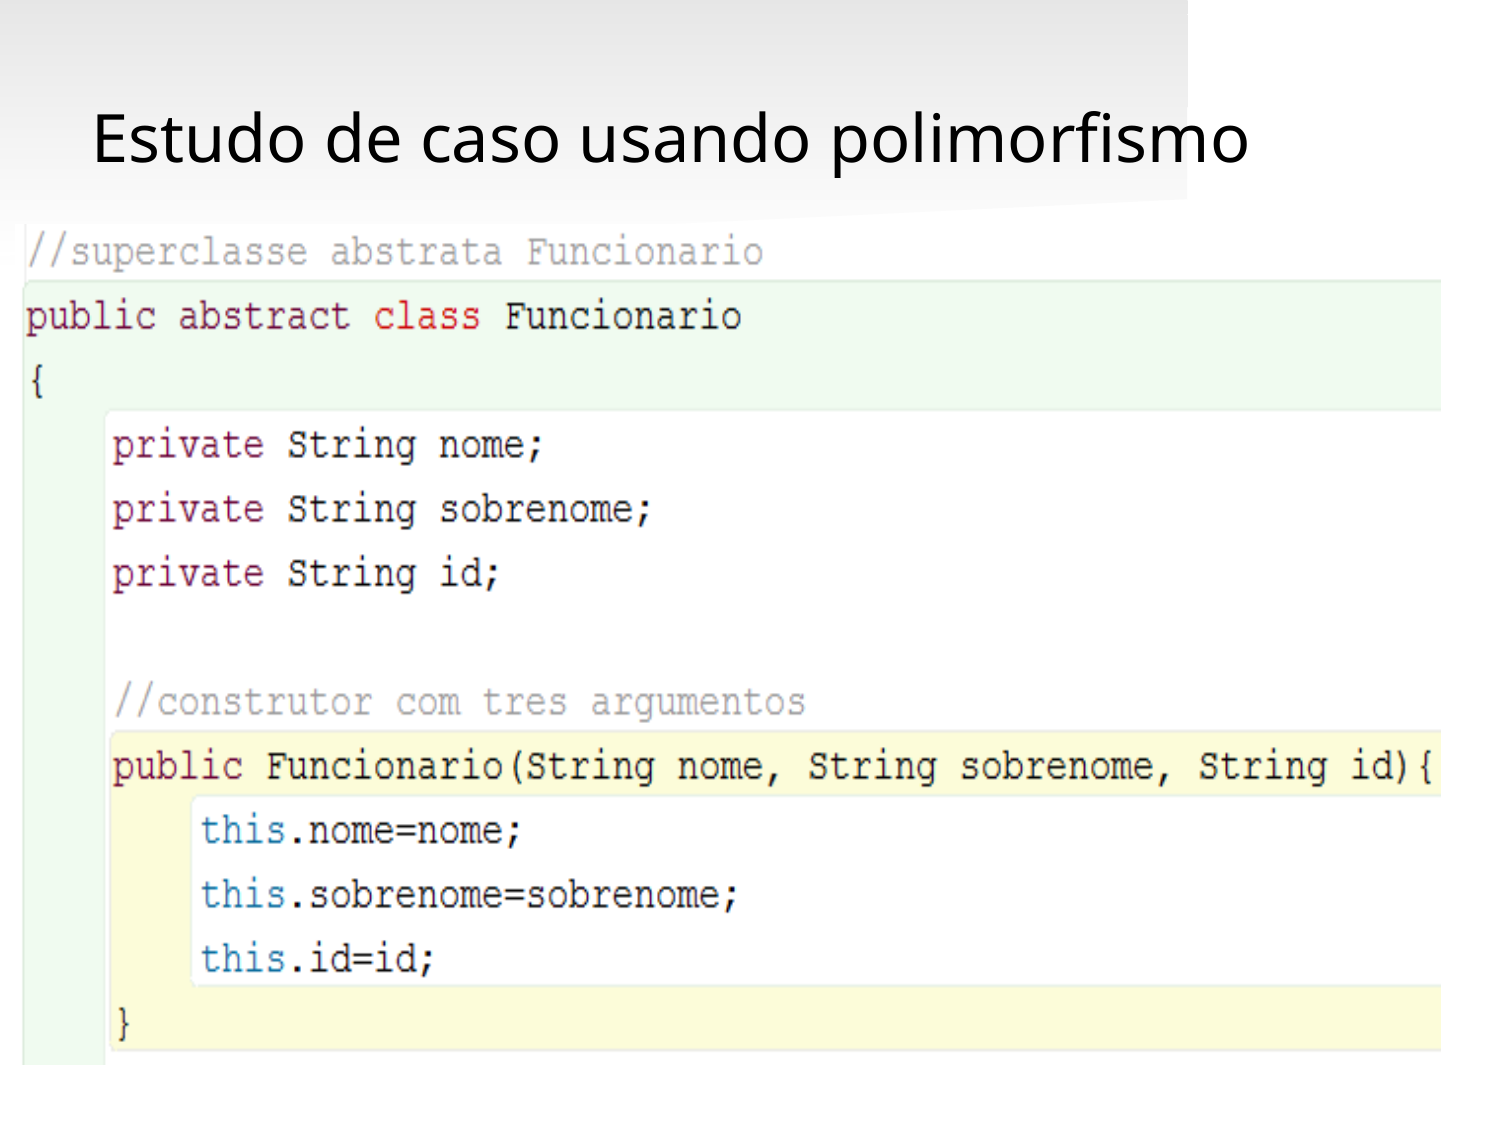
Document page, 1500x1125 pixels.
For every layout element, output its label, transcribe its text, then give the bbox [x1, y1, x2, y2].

title Estudo de caso usando polimorfismo [76, 42, 1427, 224]
picture [15, 224, 1441, 1066]
